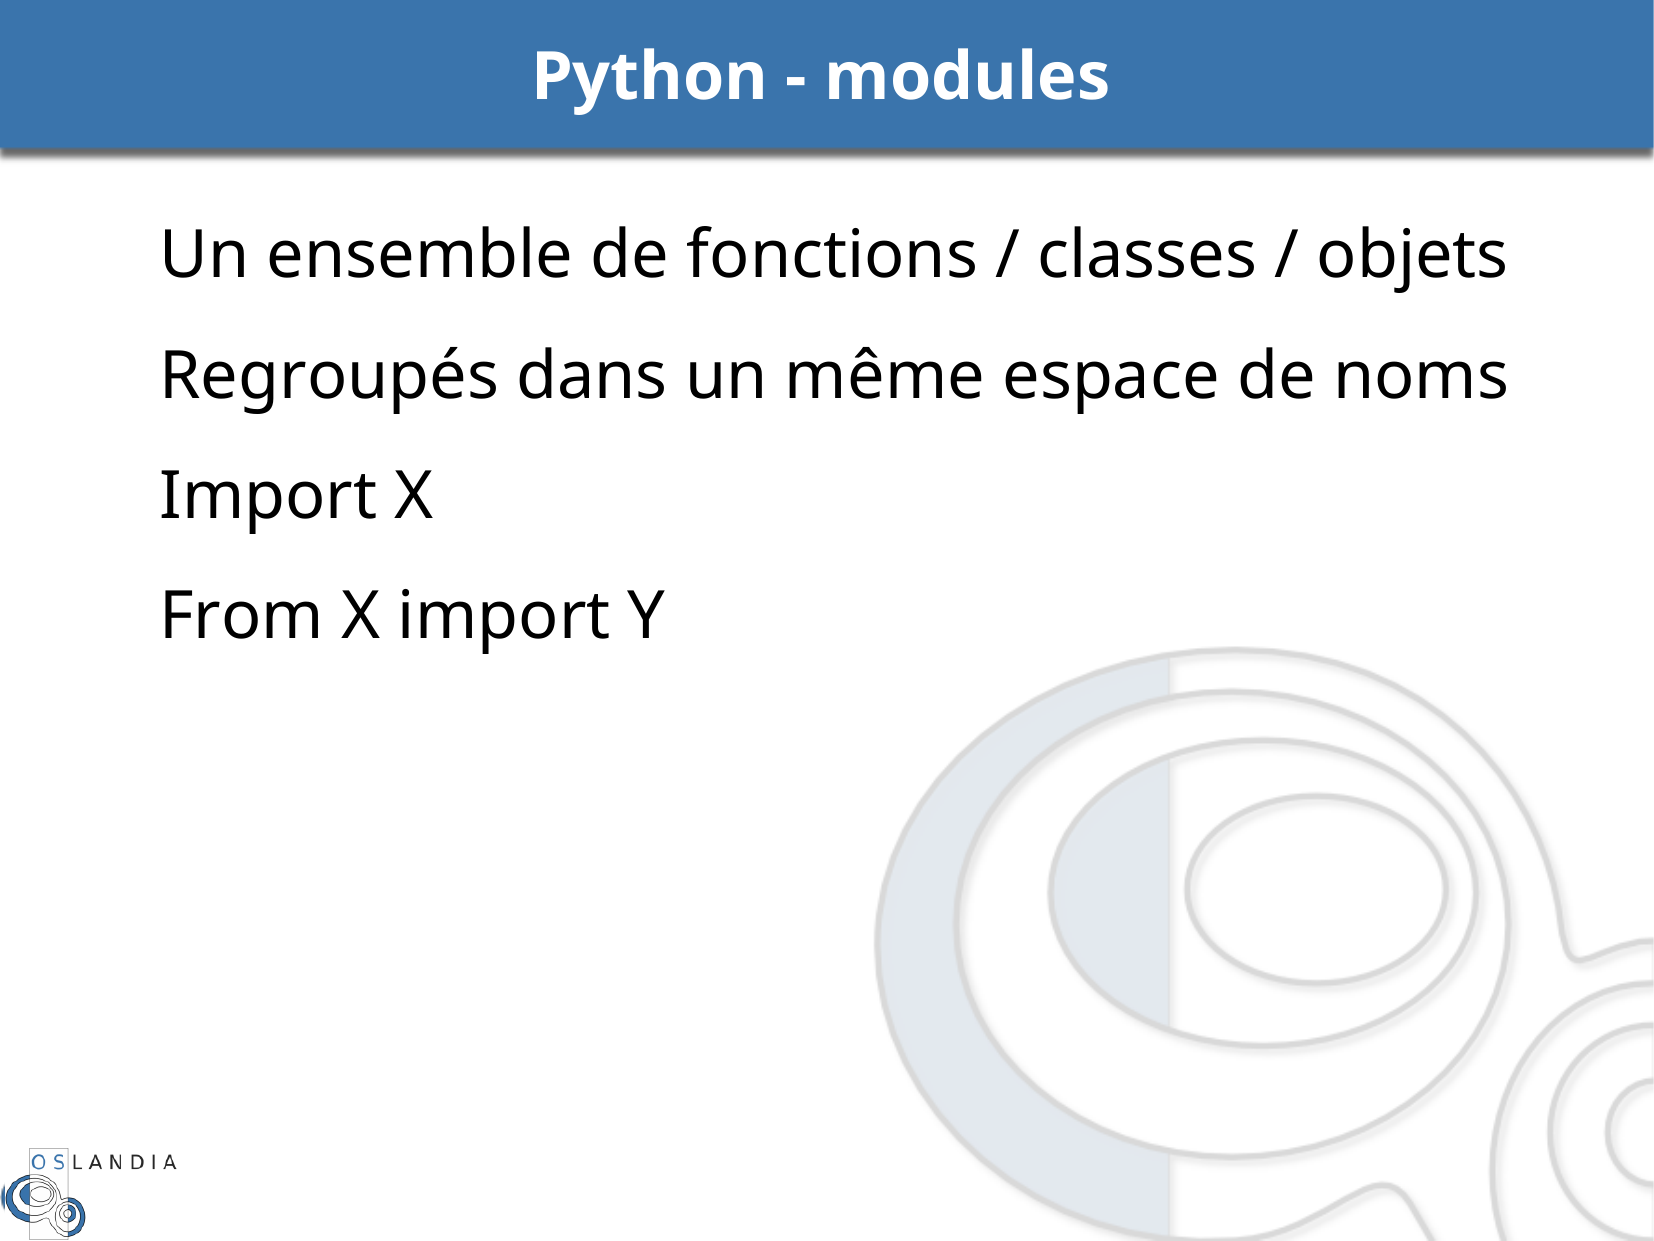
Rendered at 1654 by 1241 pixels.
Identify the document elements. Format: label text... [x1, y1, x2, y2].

picture [0, 0, 1654, 1241]
title Python - modules [76, 0, 1565, 148]
list Un ensemble de fonctions / classes / objets Regroupés dans un même espace de noms Import X From X import Y [88, 206, 1577, 1093]
